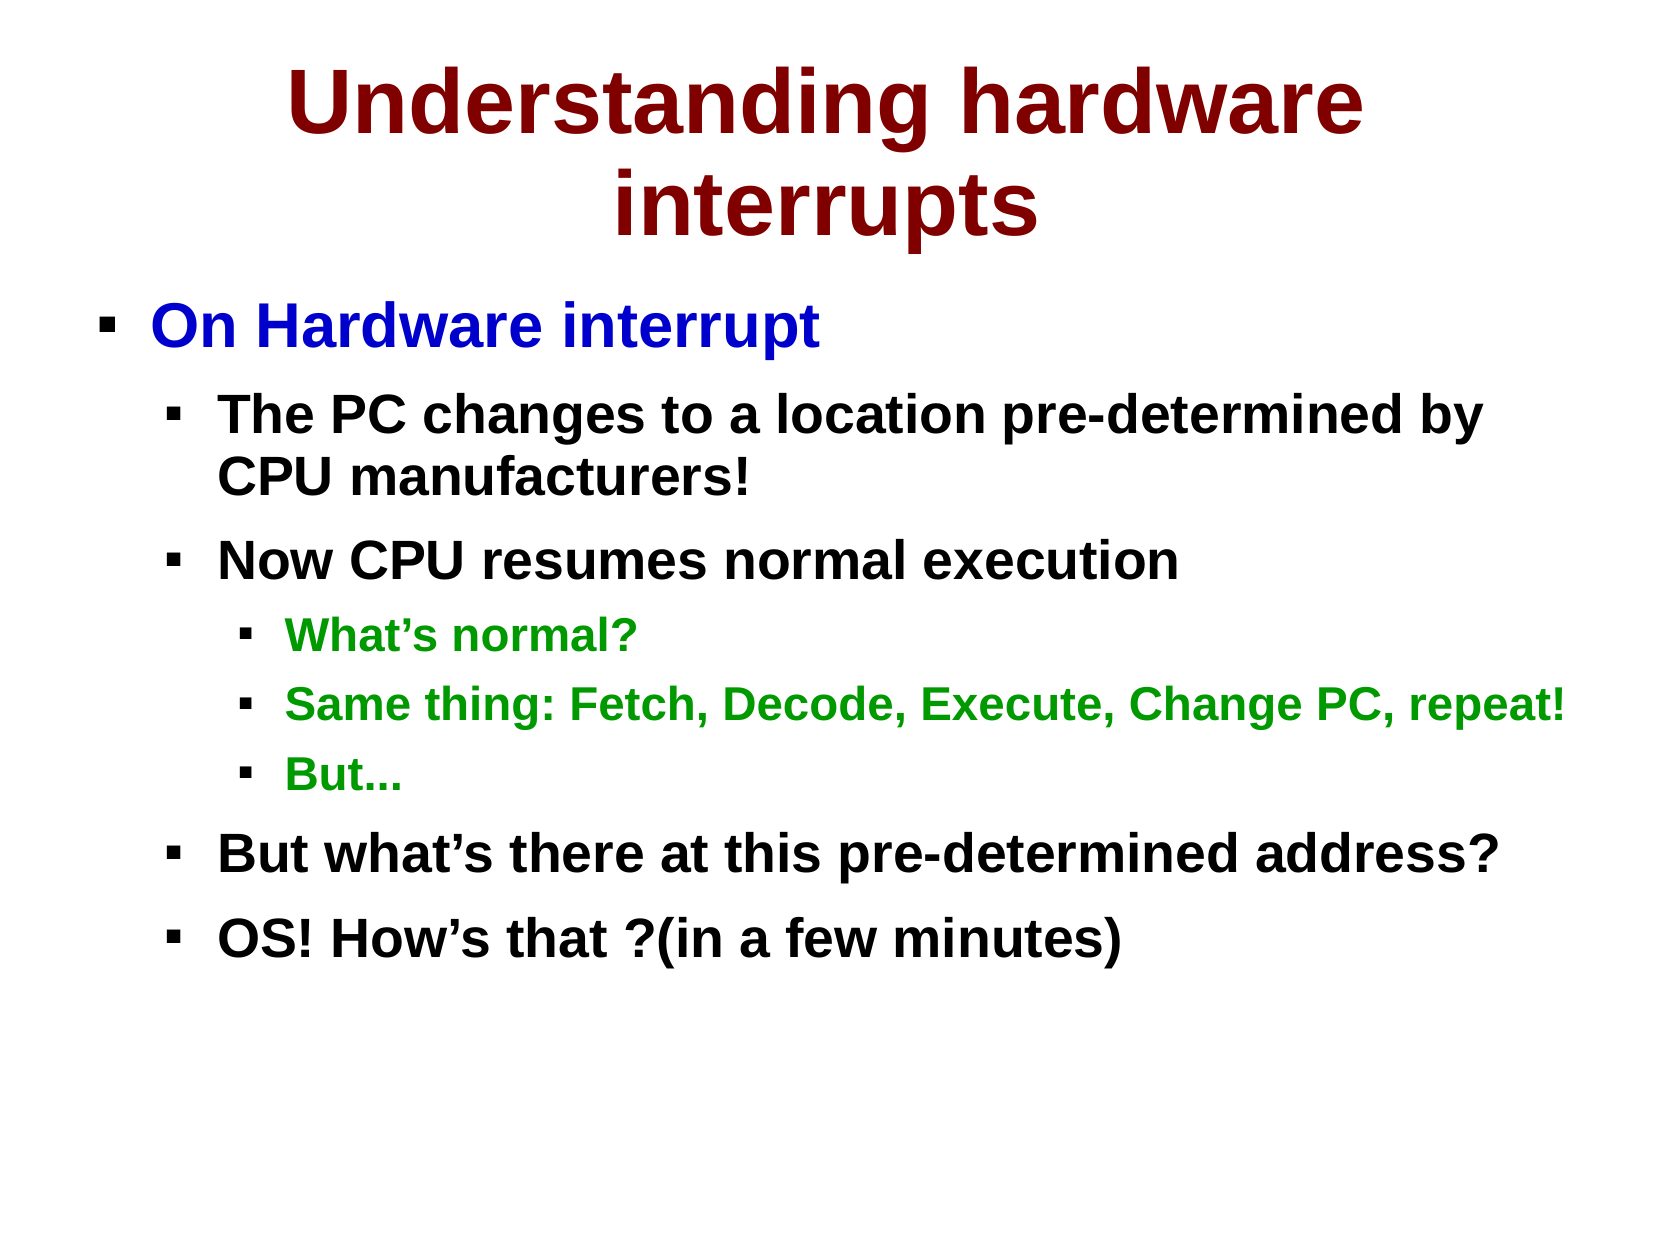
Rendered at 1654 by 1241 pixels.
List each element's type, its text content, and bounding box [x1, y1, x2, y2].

list On Hardware interrupt The PC changes to a location pre-determined by CPU manufacturers! Now CPU resumes normal execution What’s normal? Same thing: Fetch, Decode, Execute, Change PC, repeat! But... But what’s there at this pre-determined address? OS! How’s that ?(in a few minutes) [82, 290, 1571, 1010]
title Understanding hardware interrupts [82, 49, 1571, 257]
